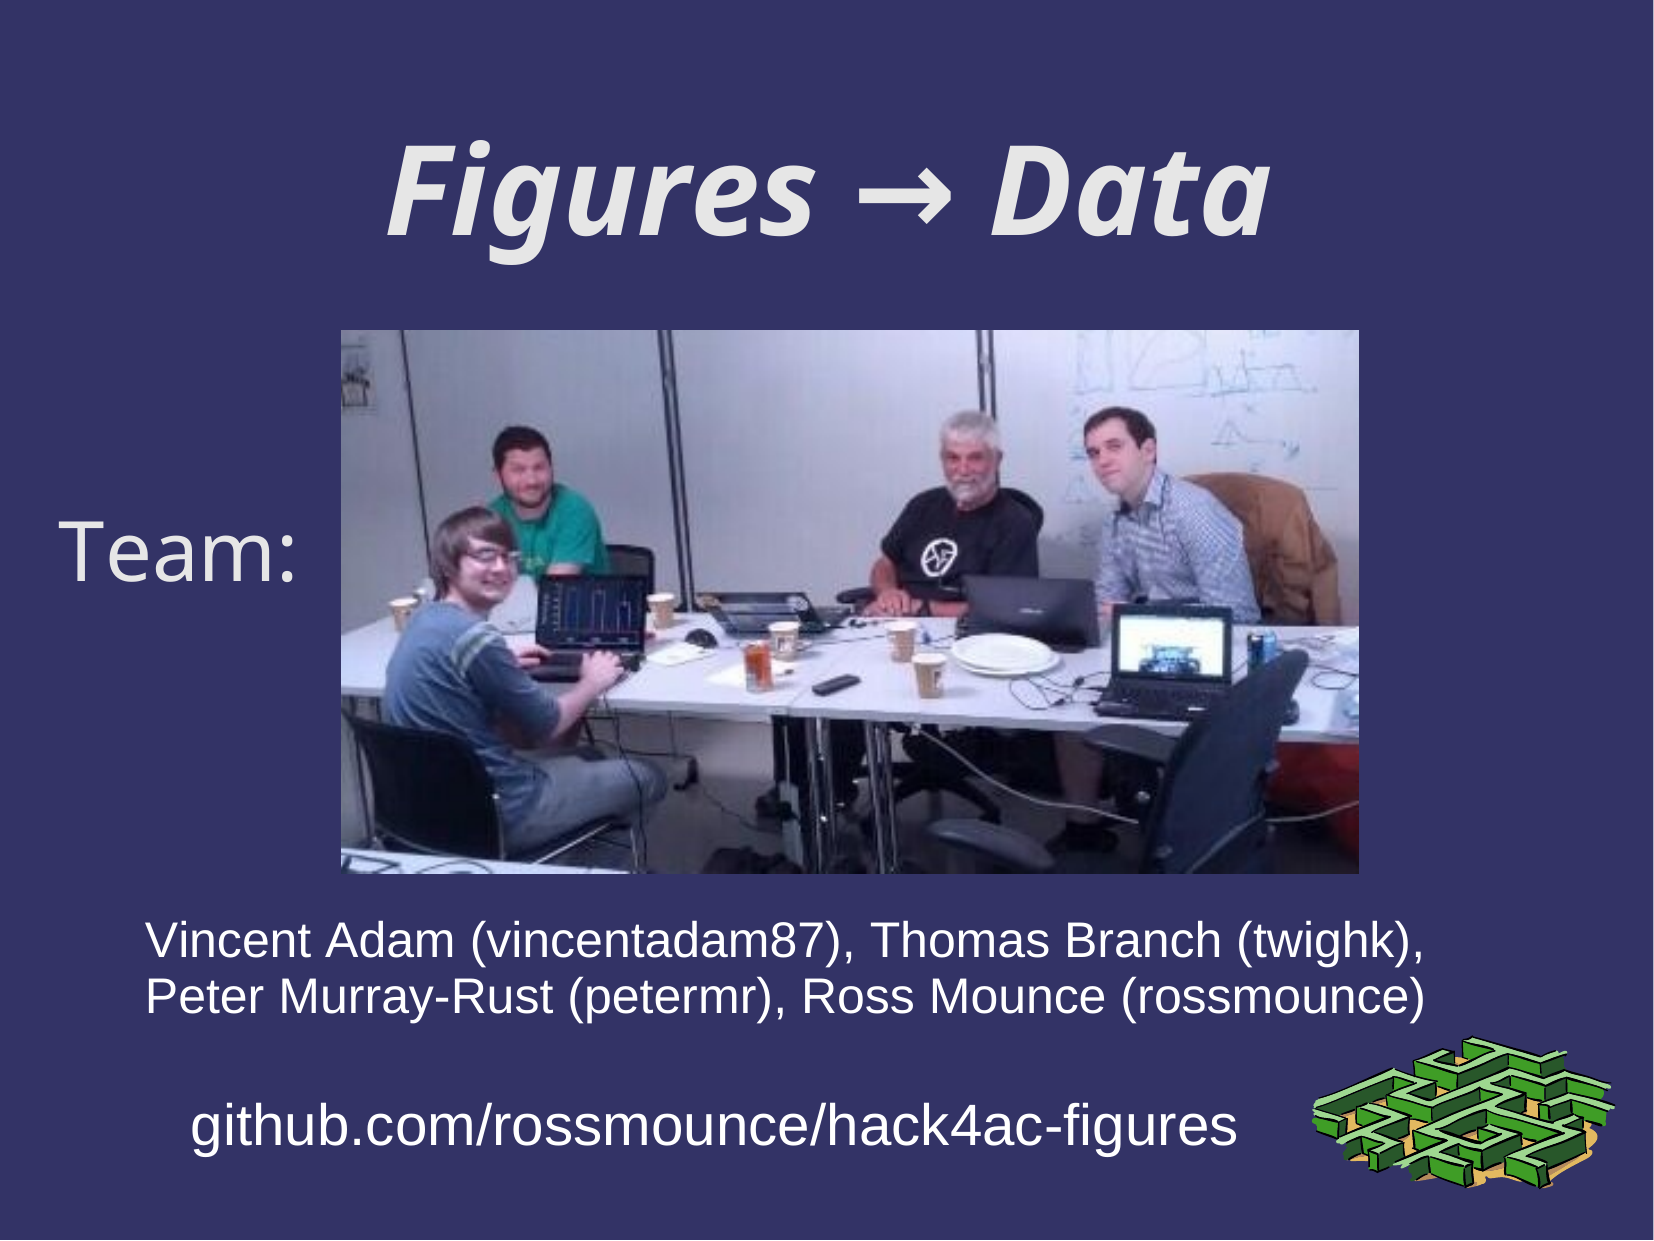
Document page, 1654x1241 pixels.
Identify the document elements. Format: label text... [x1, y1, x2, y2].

text_box Vincent Adam (vincentadam87), Thomas Branch (twighk), Peter Murray-Rust (petermr), Ross Mounce (rossmounce) [145, 912, 1654, 1024]
title Figures → Data [123, 83, 1536, 271]
picture [341, 330, 1359, 875]
subtitle Team: [59, 271, 1642, 1054]
text_box github.com/rossmounce/hack4ac-figures [190, 1092, 1241, 1158]
